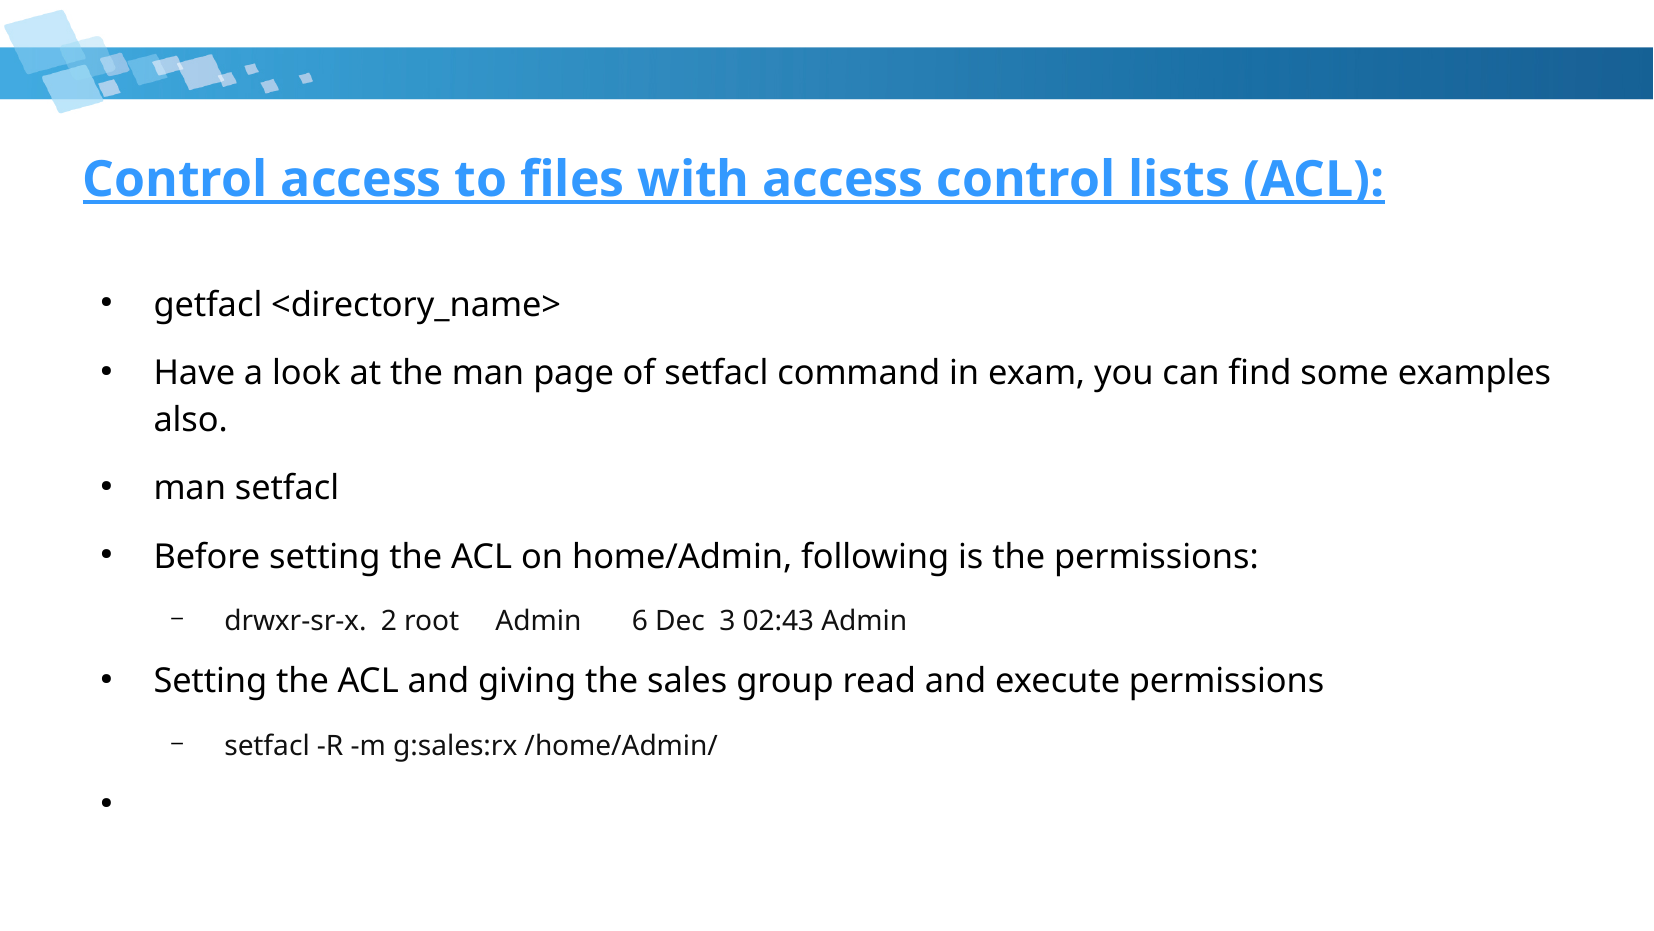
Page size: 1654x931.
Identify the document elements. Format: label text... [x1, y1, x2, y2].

title Control access to files with access control lists (ACL): [82, 99, 1571, 255]
list getfacl <directory_name> Have a look at the man page of setfacl command in exam, you can find some examples also. man setfacl Before setting the ACL on home/Admin, following is the permissions: drwxr-sr-x. 2 root Admin 6 Dec 3 02:43 Admin Setting the ACL and giving the sales group read and execute permissions setfacl -R -m g:sales:rx /home/Admin/ [82, 279, 1571, 820]
picture [0, 0, 1653, 929]
